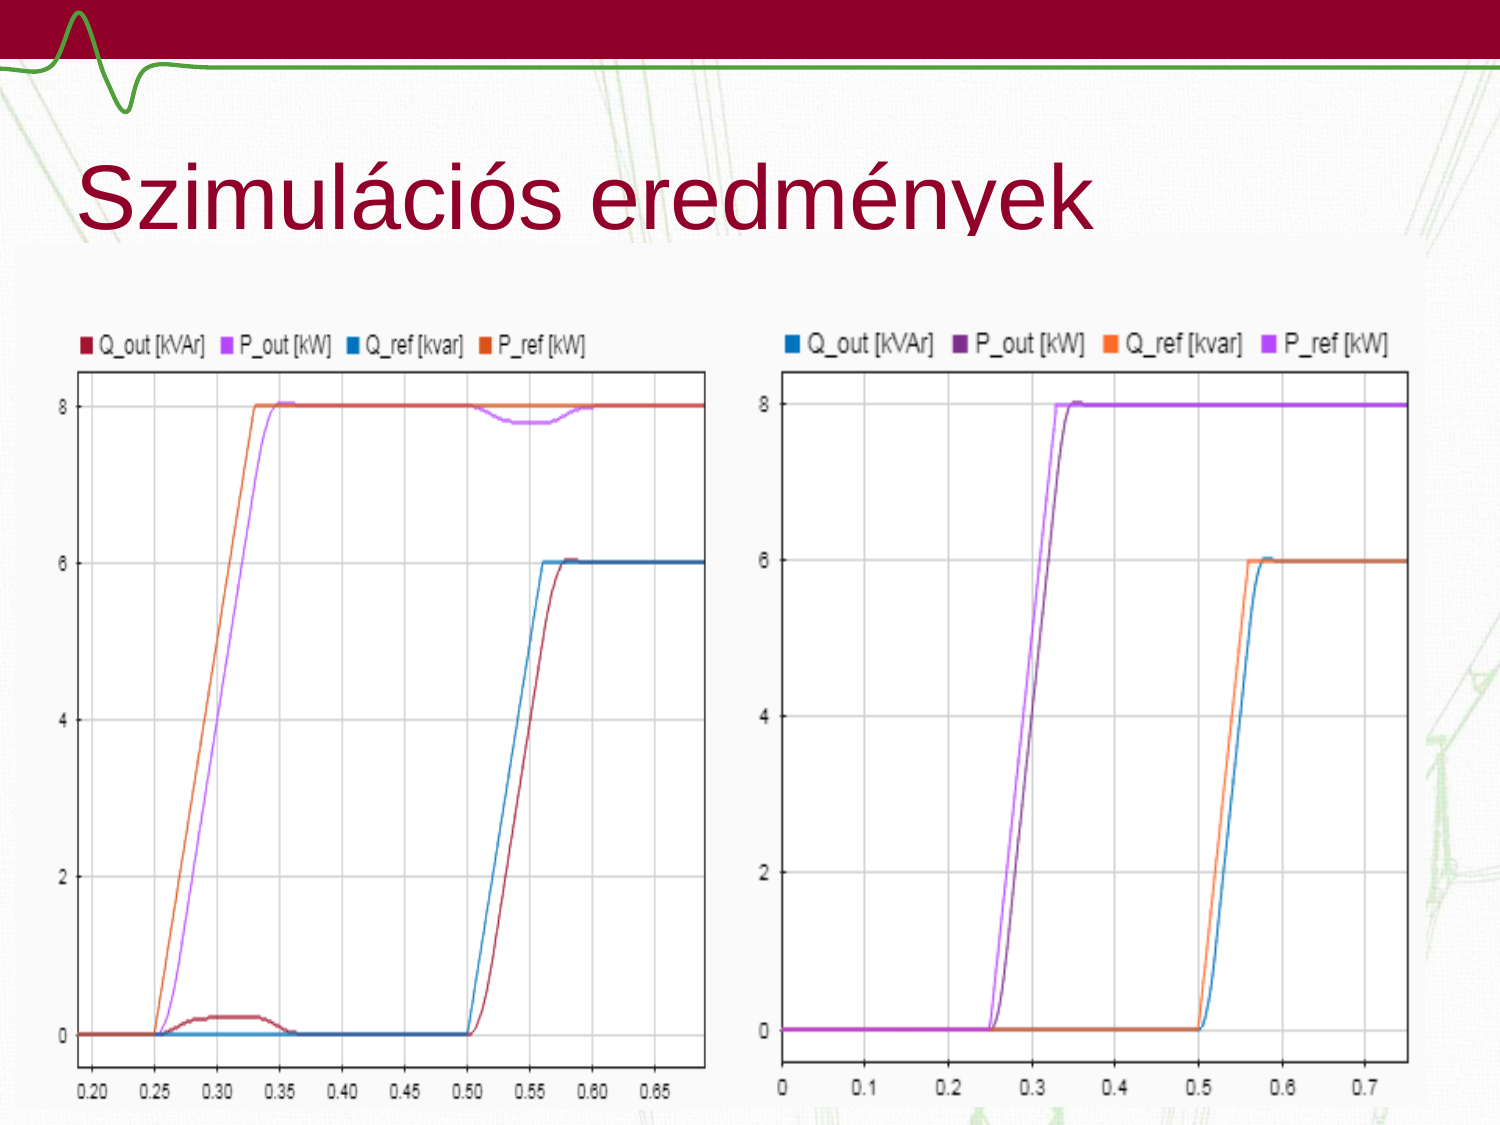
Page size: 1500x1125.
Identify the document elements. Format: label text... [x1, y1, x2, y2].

picture [0, 59, 53, 69]
picture [102, 59, 1500, 103]
title Szimulációs eredmények [75, 103, 1425, 243]
picture [0, 59, 1500, 1125]
